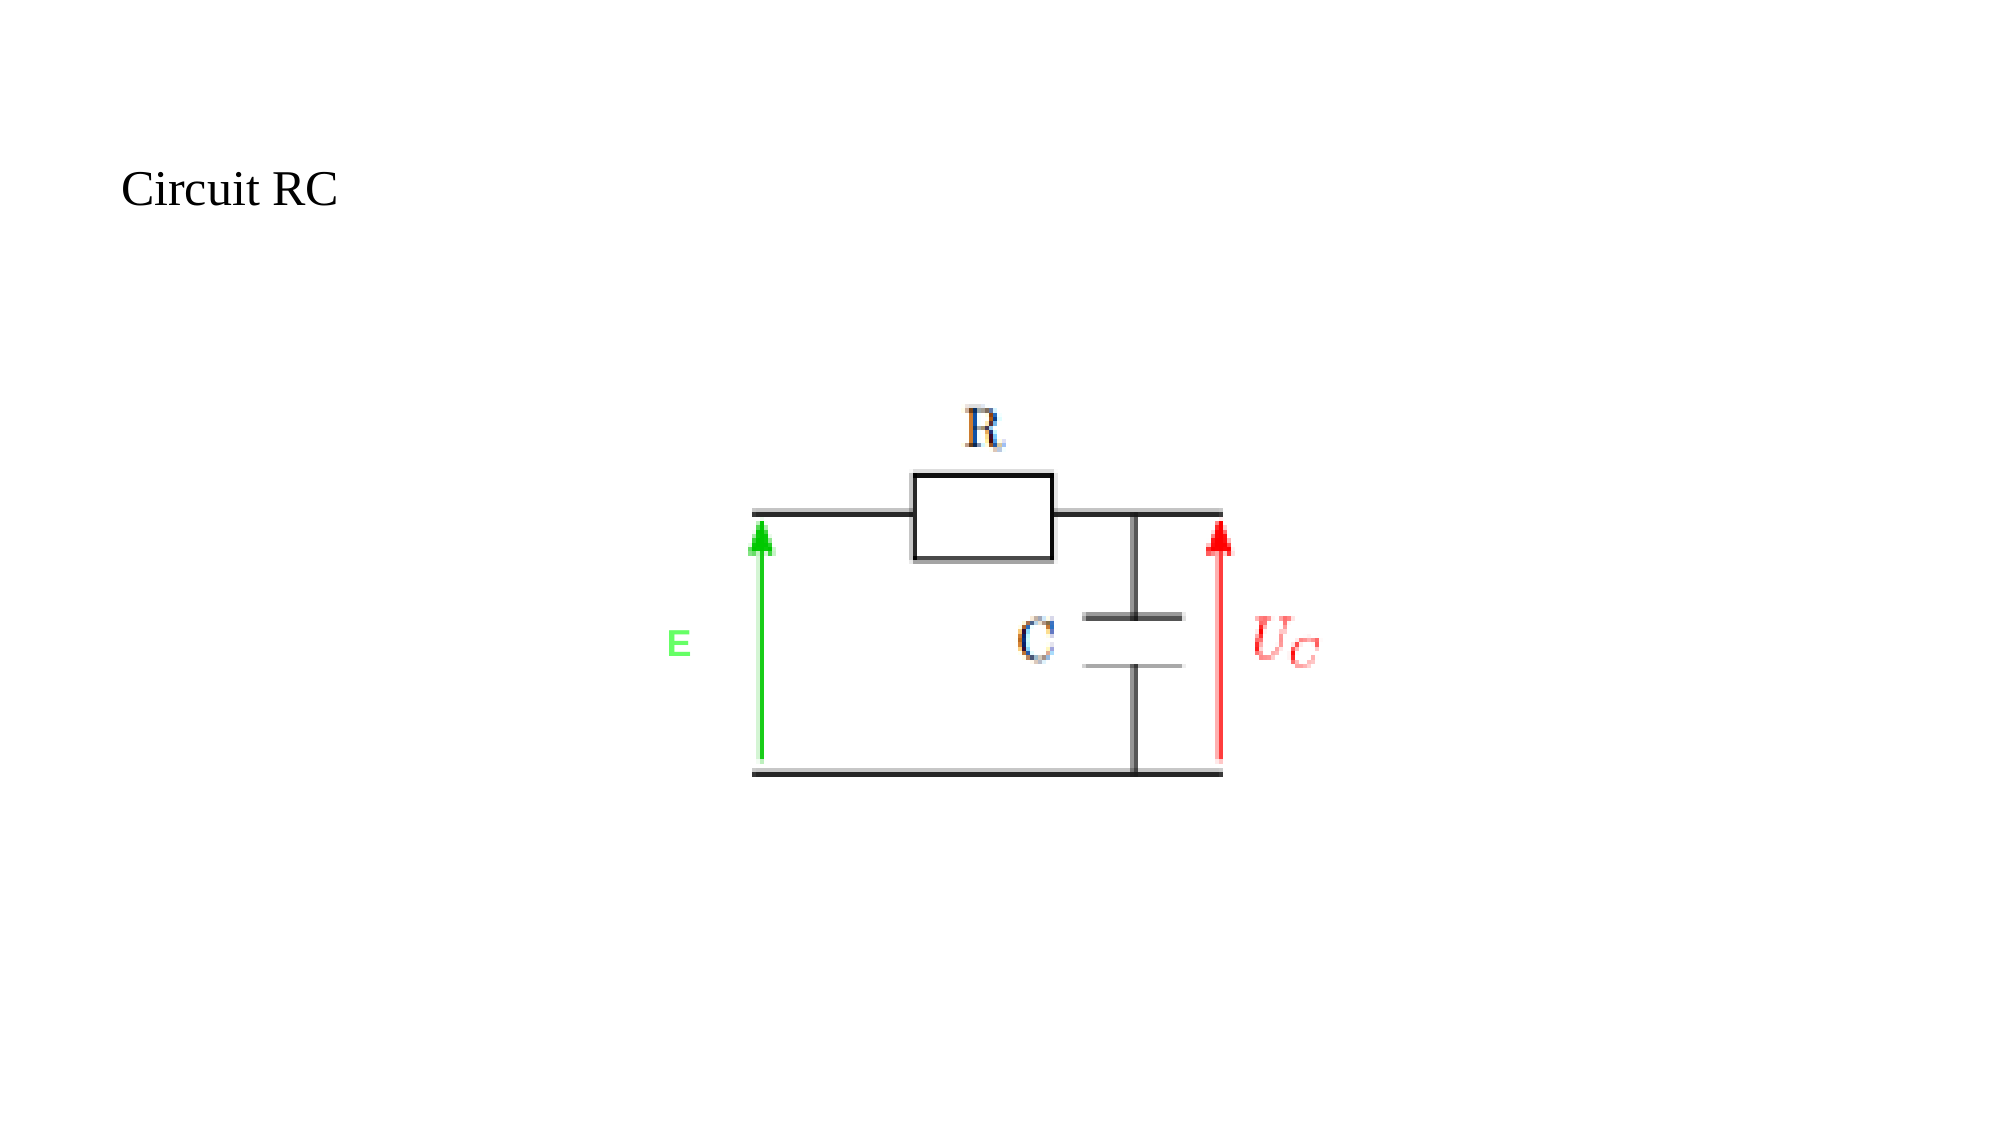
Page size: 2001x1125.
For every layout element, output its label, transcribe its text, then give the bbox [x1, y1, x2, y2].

picture [580, 309, 1420, 816]
text_box Circuit RC [106, 153, 544, 225]
text_box E [625, 590, 733, 697]
